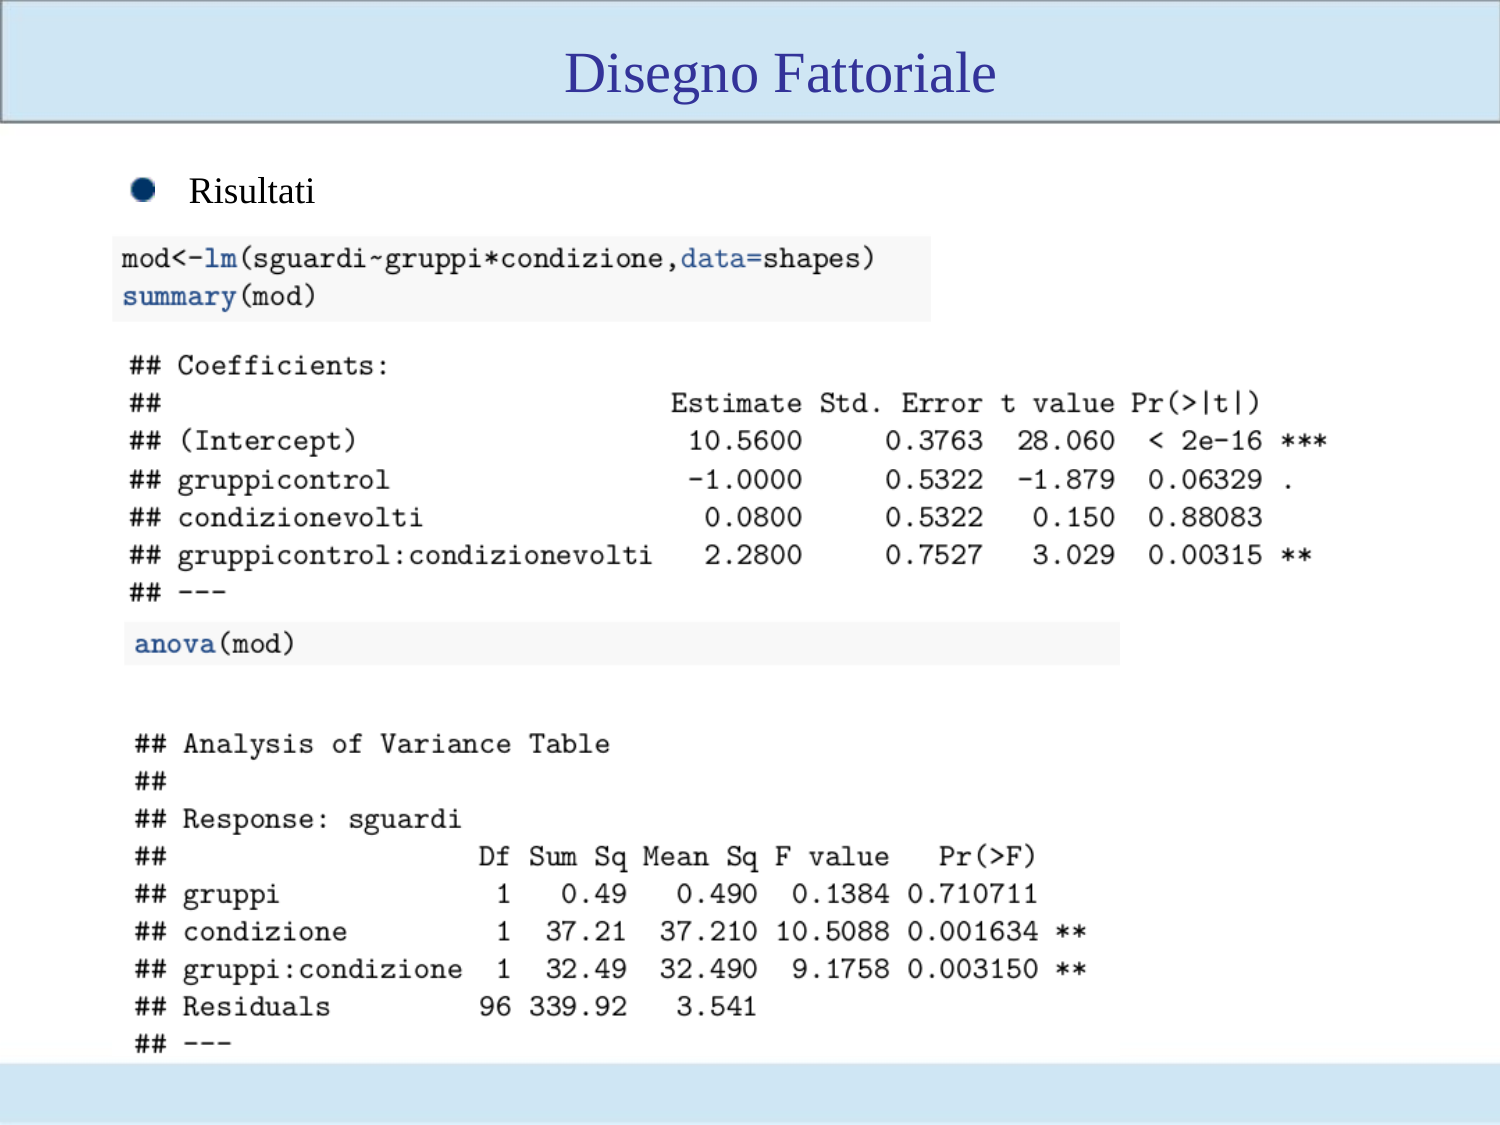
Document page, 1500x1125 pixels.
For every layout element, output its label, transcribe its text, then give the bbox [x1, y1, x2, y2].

title Disegno Fattoriale [249, 21, 1313, 117]
text_box Risultati [112, 157, 1476, 219]
picture [0, 0, 1500, 1125]
